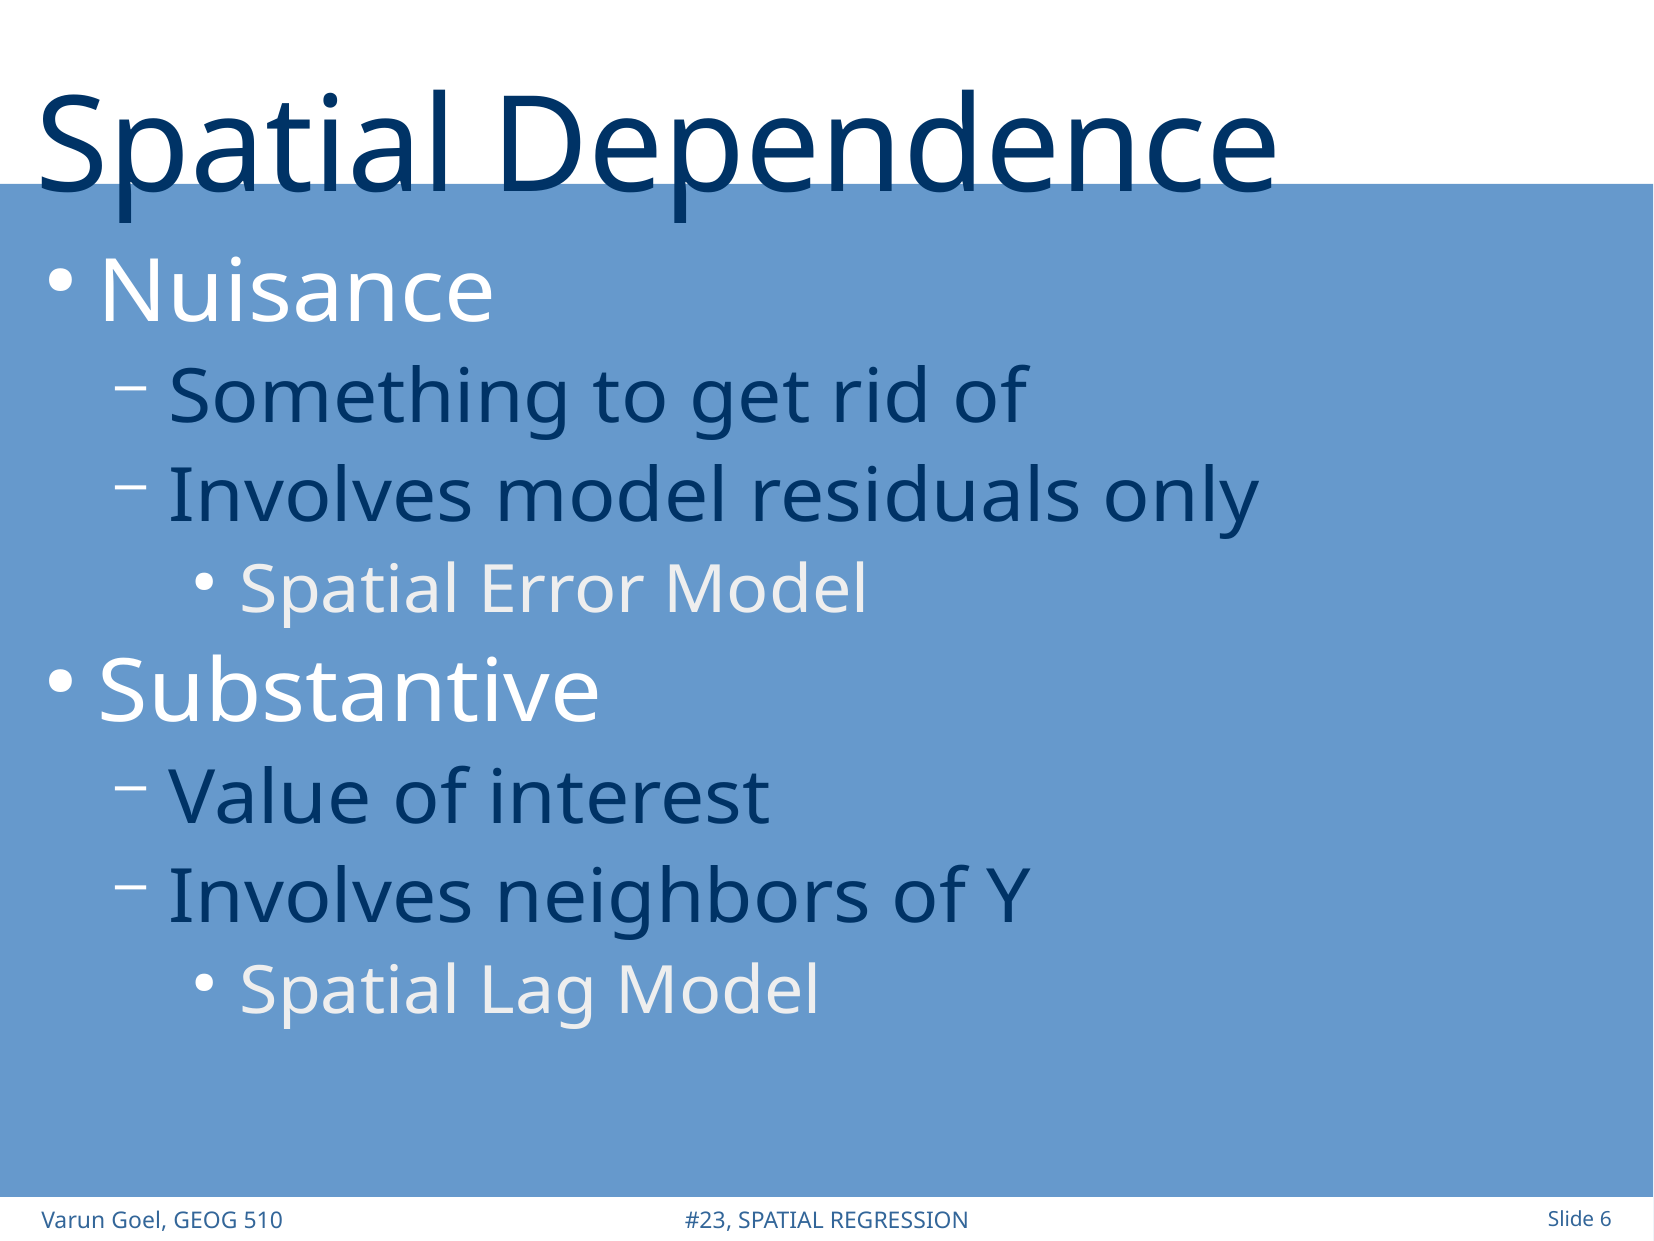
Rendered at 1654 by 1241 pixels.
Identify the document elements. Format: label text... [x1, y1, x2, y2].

list Nuisance Something to get rid of Involves model residuals only Spatial Error Model Substantive Value of interest Involves neighbors of Y Spatial Lag Model [26, 237, 1601, 1156]
title Spatial Dependence [35, 35, 1573, 237]
